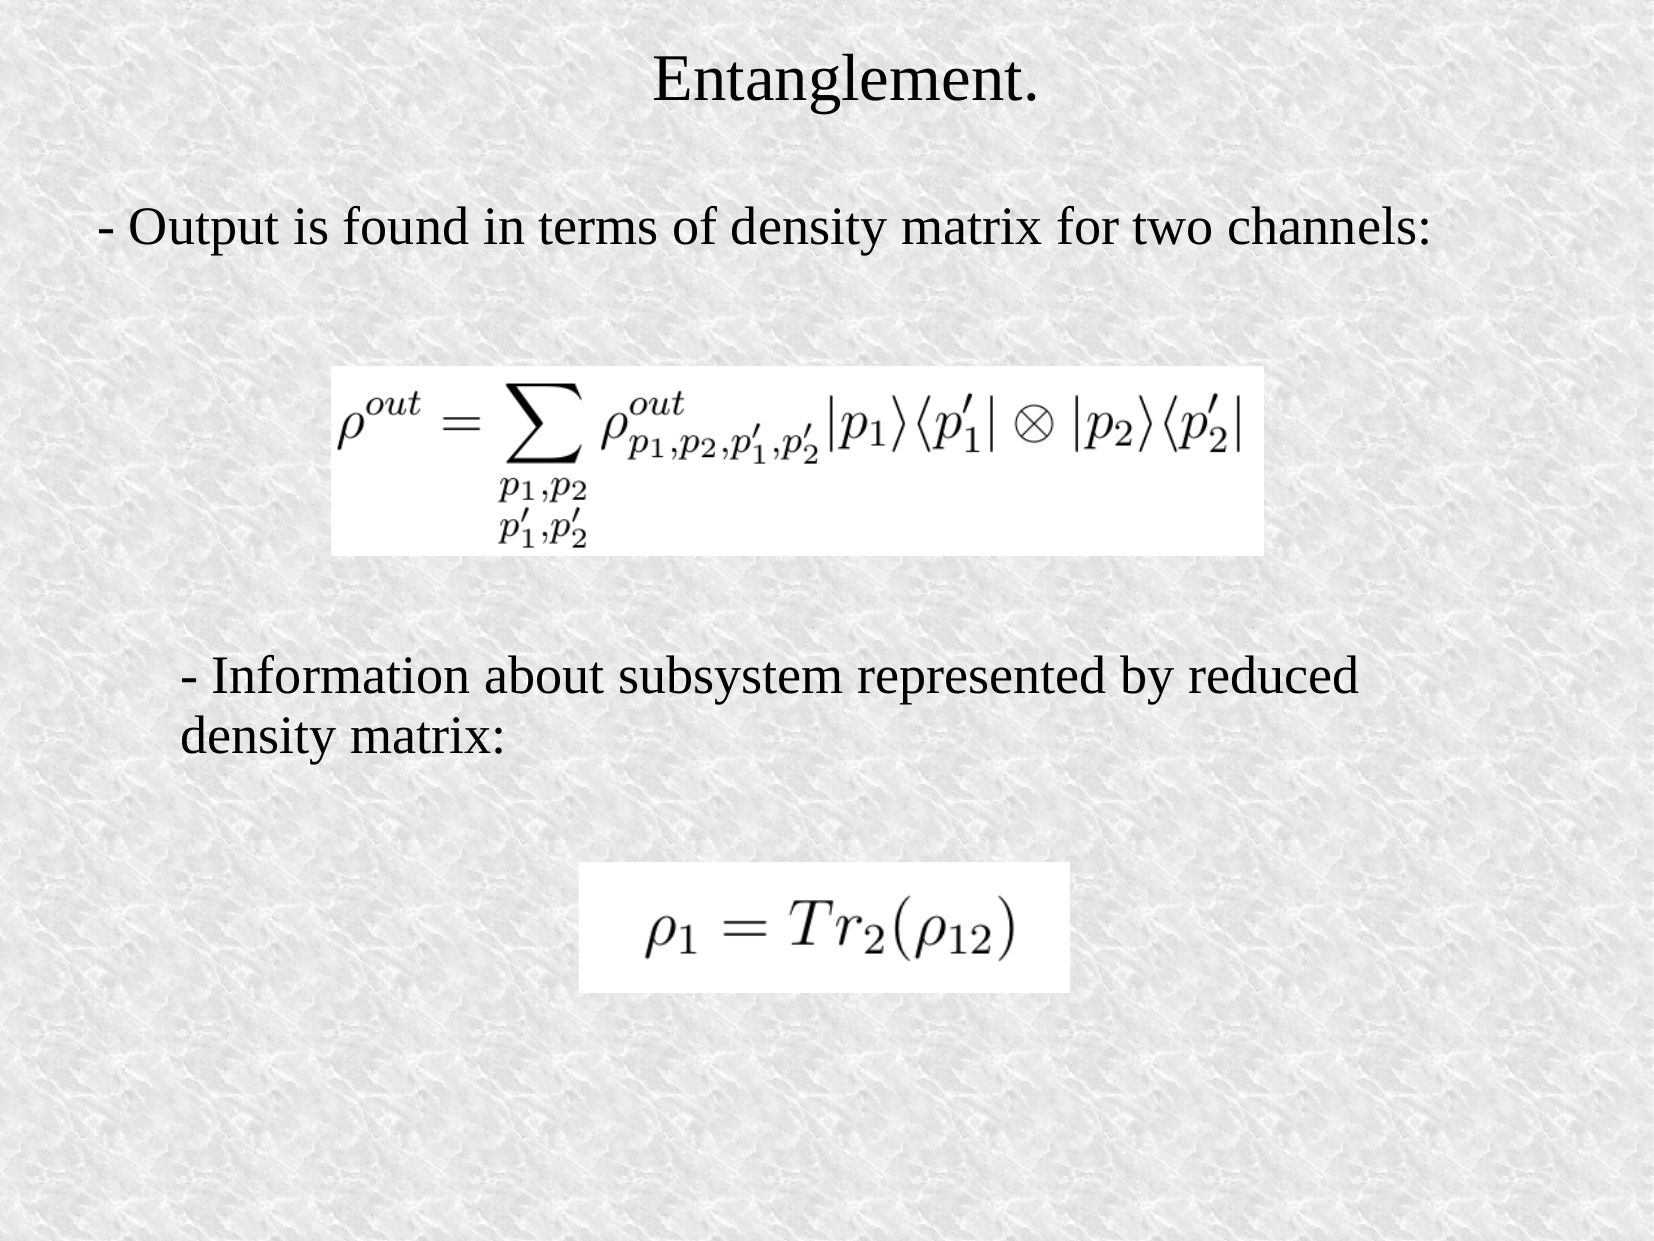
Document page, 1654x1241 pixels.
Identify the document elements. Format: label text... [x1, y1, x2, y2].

picture [0, 0, 1654, 1241]
text_box - Output is found in terms of density matrix for two channels: [82, 188, 1453, 284]
text_box - Information about subsystem represented by reduced density matrix: [165, 637, 1501, 780]
text_box Entanglement. [637, 33, 1063, 142]
